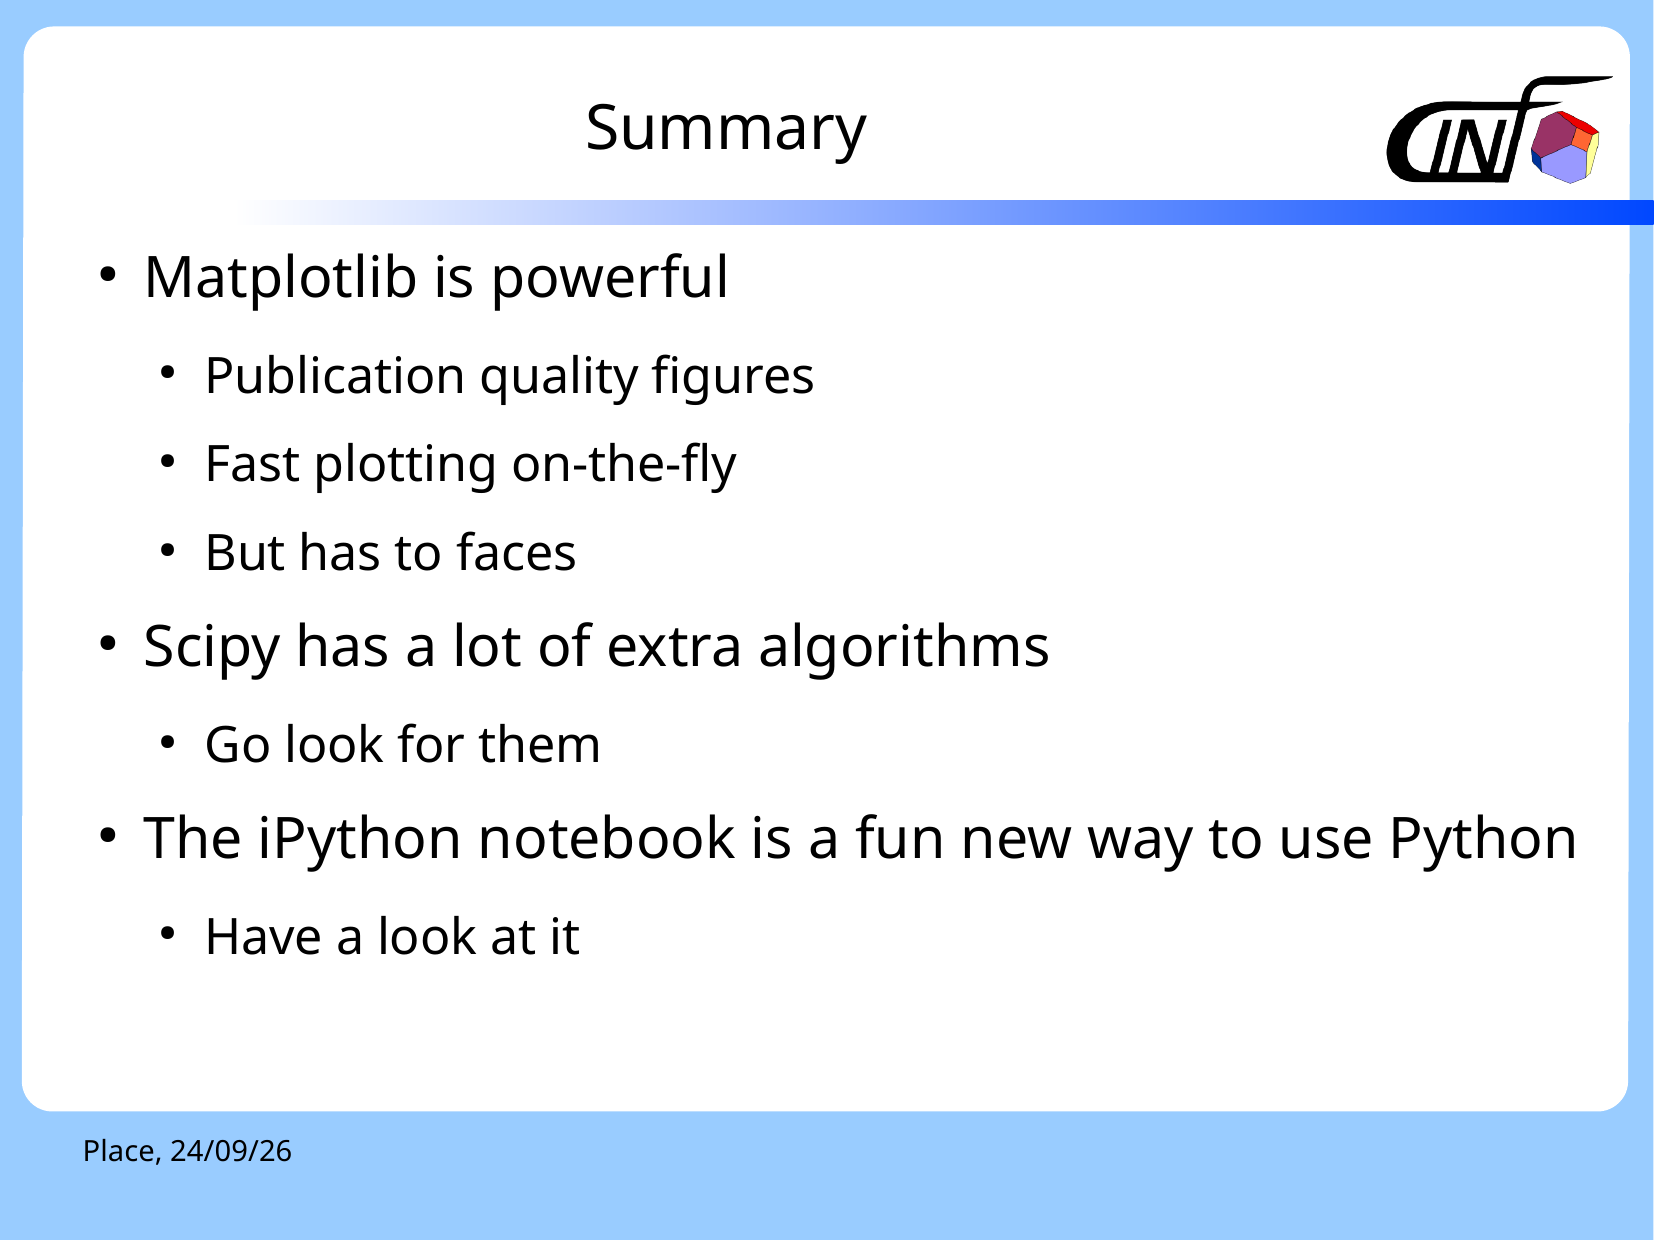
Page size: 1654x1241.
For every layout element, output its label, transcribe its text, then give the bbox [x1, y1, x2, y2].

title Summary [82, 49, 1371, 201]
list Matplotlib is powerful Publication quality figures Fast plotting on-the-fly But has to faces Scipy has a lot of extra algorithms Go look for them The iPython notebook is a fun new way to use Python Have a look at it [82, 236, 1595, 1055]
picture [1386, 76, 1613, 184]
